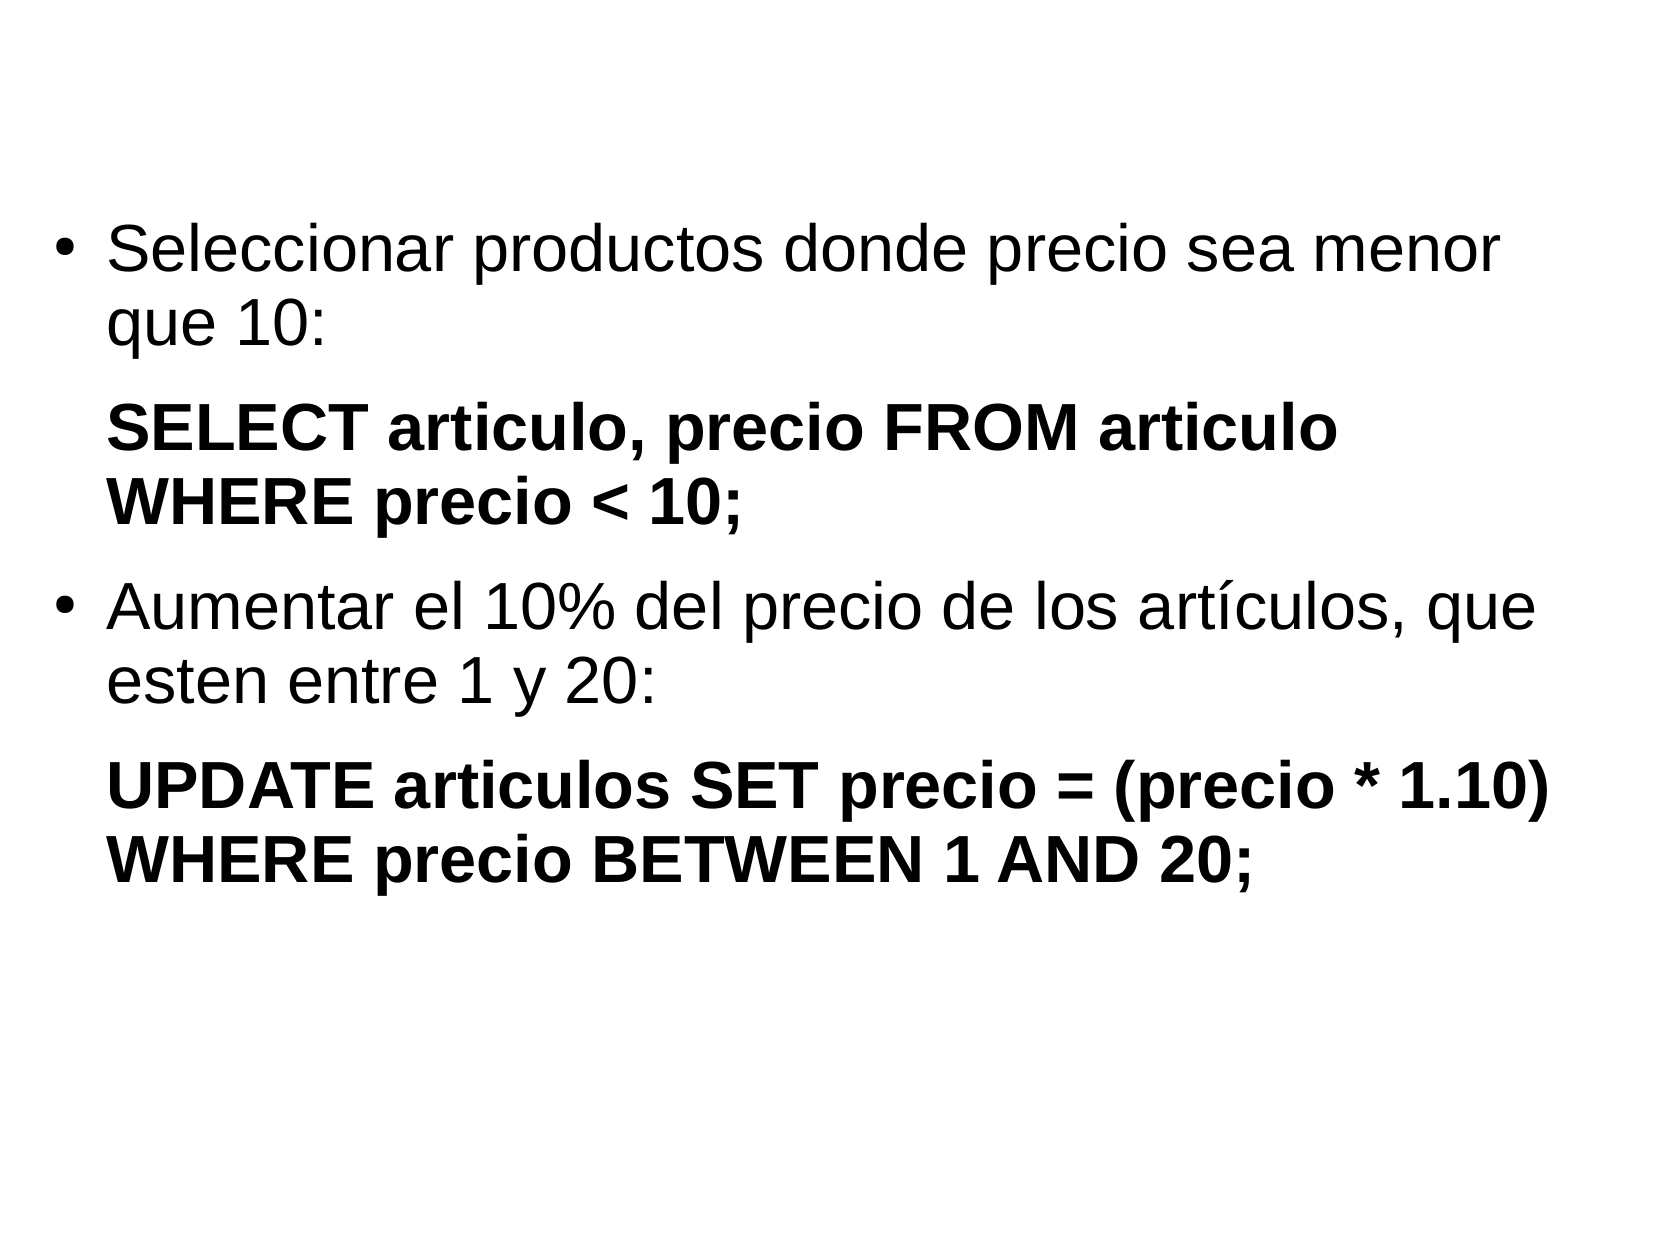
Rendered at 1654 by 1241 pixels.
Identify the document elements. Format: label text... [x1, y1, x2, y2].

list Seleccionar productos donde precio sea menor que 10: SELECT articulo, precio FROM articulo WHERE precio < 10; Aumentar el 10% del precio de los artículos, que esten entre 1 y 20: UPDATE articulos SET precio = (precio * 1.10) WHERE precio BETWEEN 1 AND 20; [35, 106, 1571, 1146]
